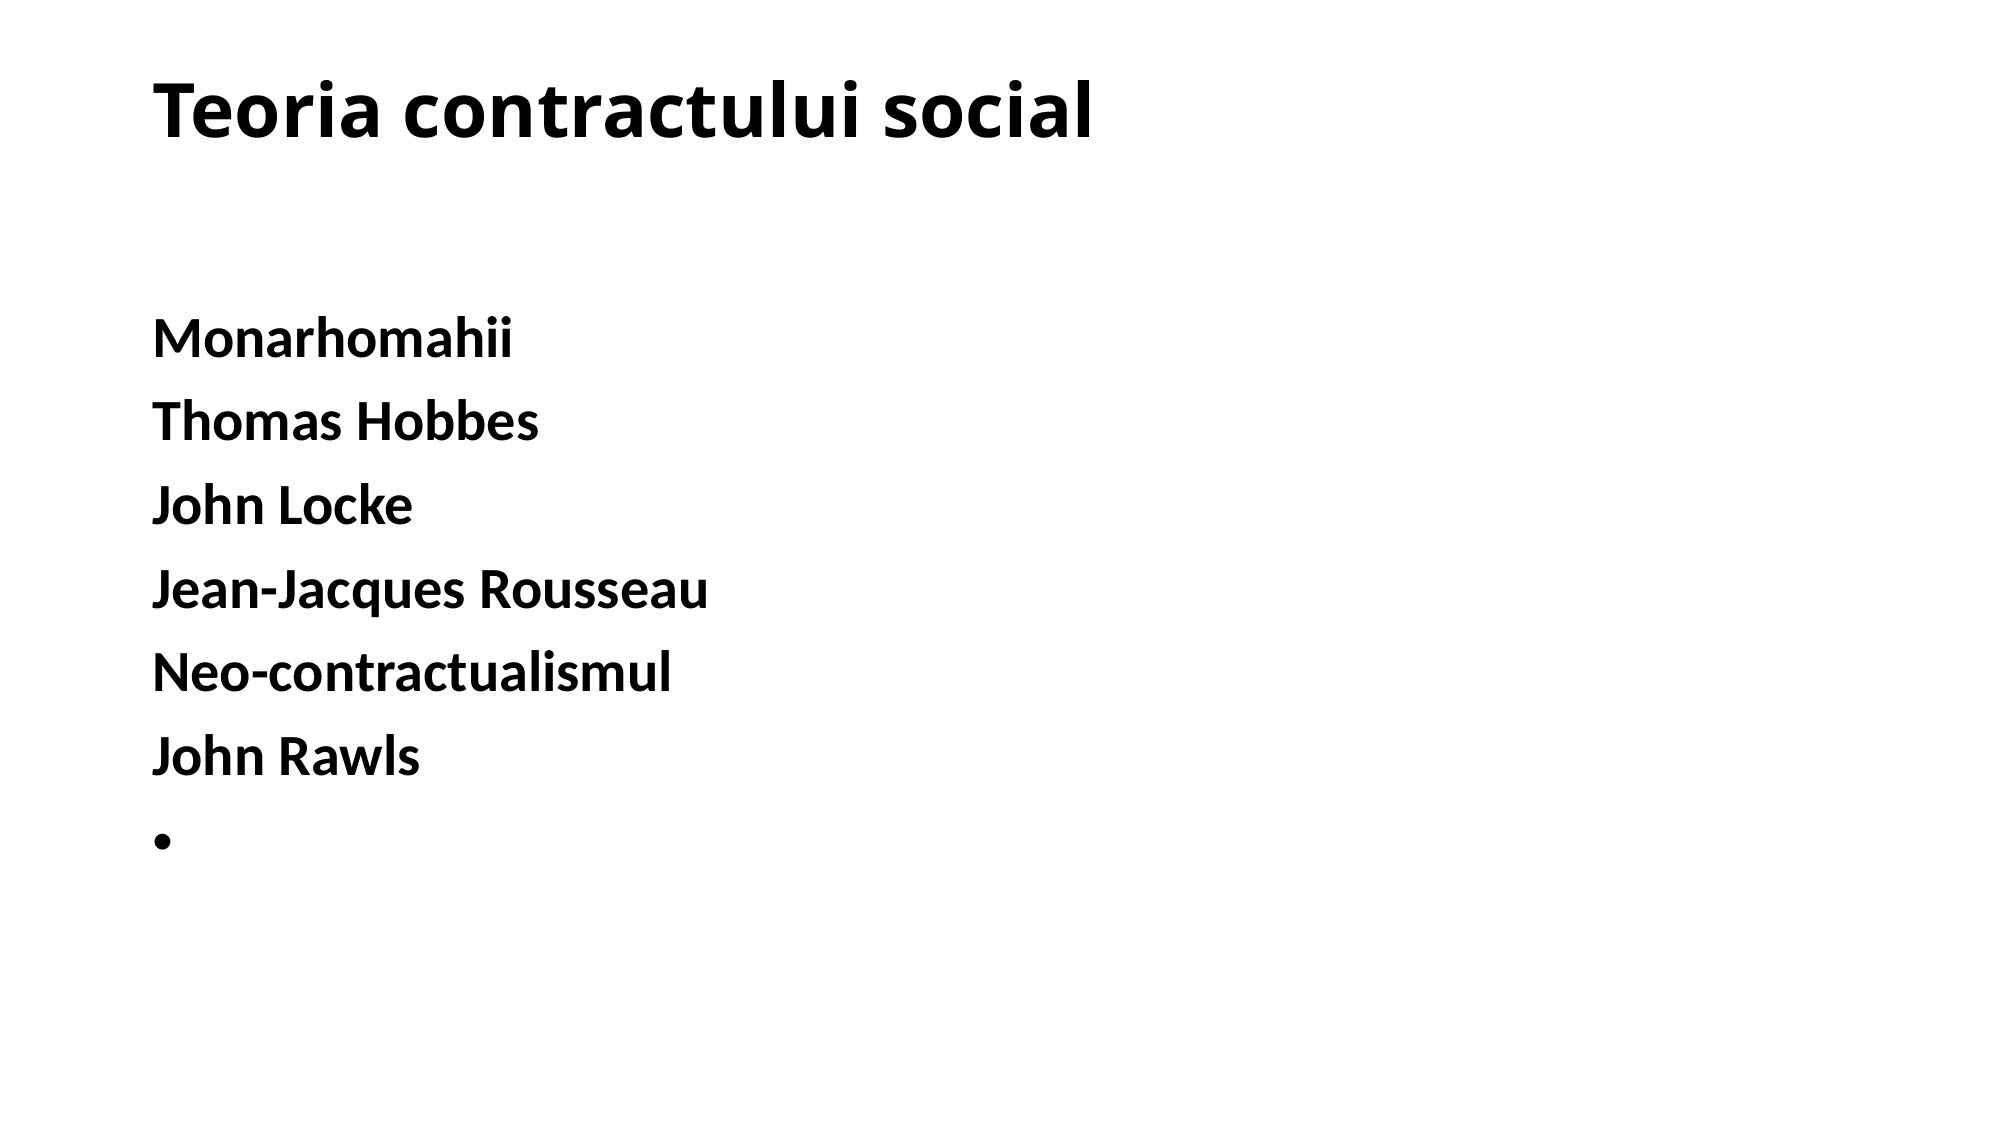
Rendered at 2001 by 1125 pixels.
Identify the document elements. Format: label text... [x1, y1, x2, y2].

title Teoria contractului social [137, 59, 1863, 278]
list Monarhomahii Thomas Hobbes John Locke Jean-Jacques Rousseau Neo-contractualismul John Rawls [137, 299, 1863, 1014]
